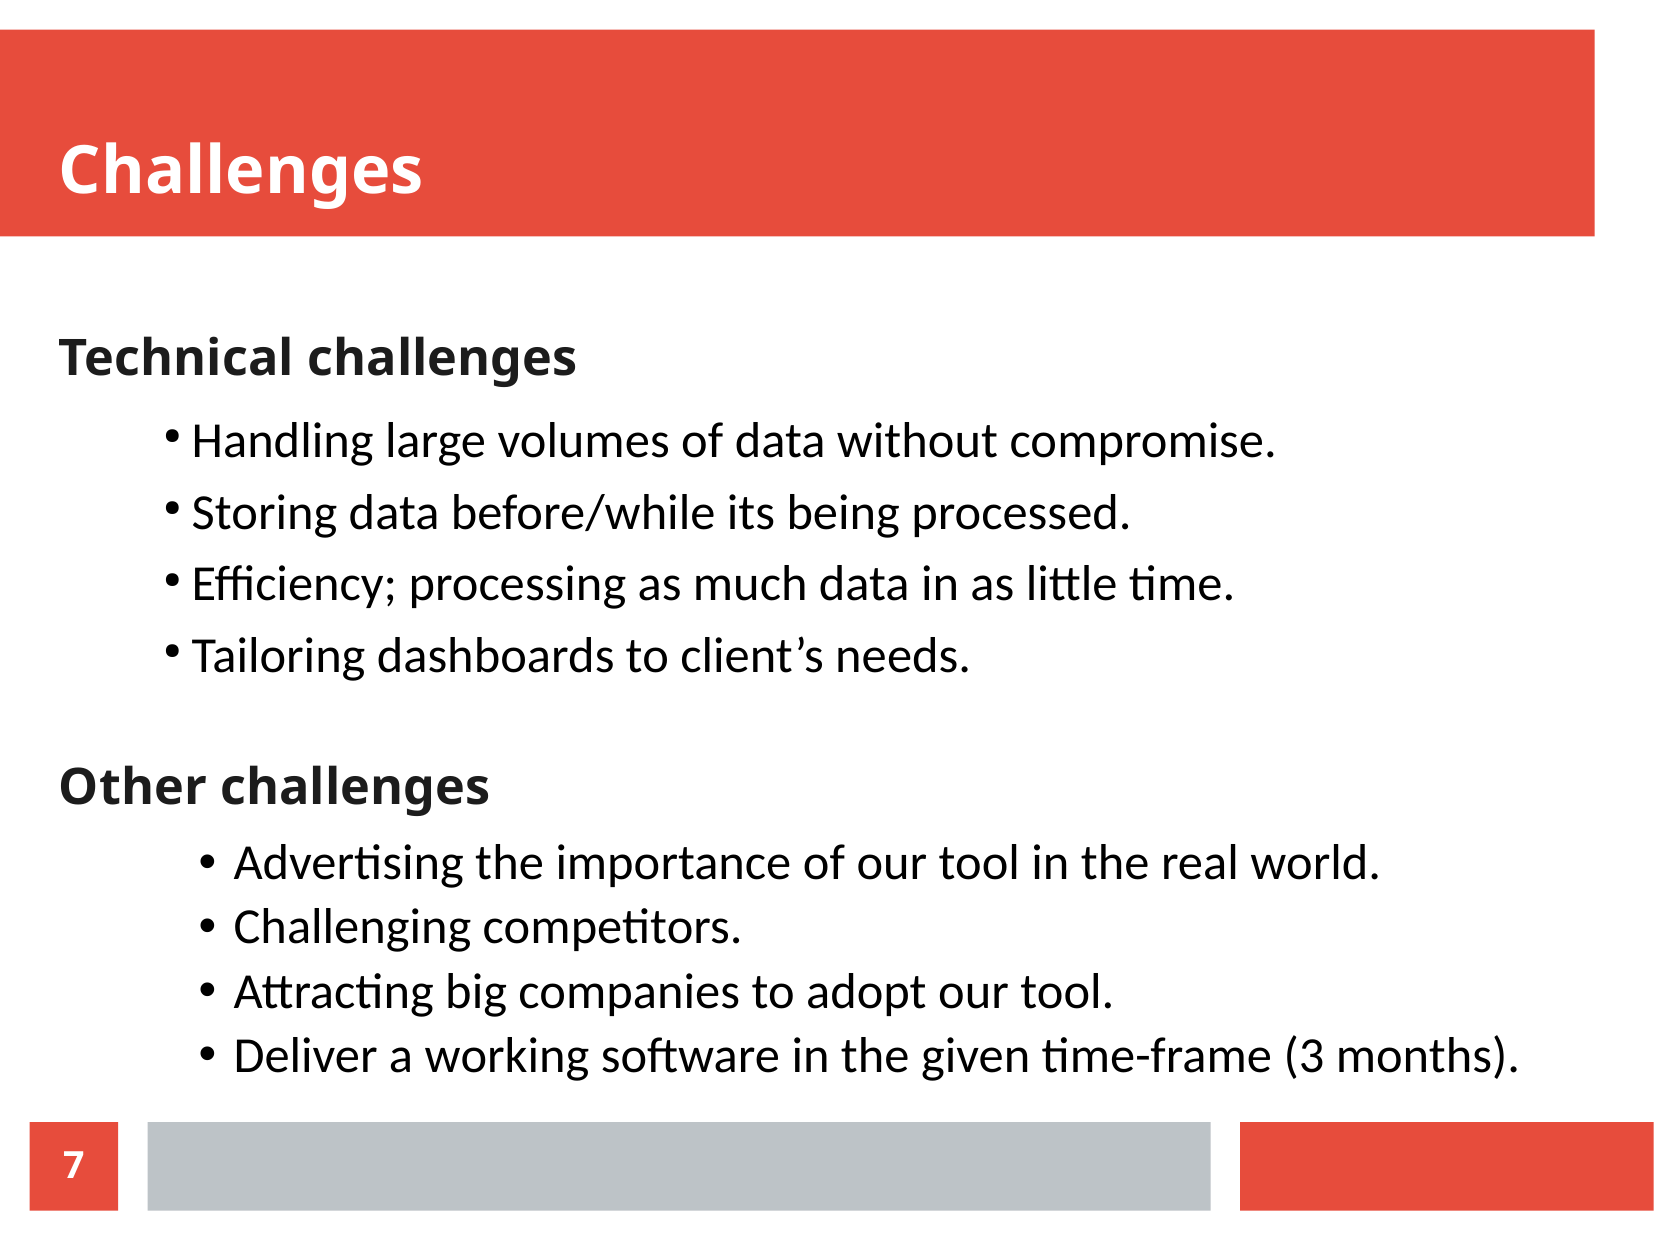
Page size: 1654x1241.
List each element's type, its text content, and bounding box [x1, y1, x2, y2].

list Technical challenges Handling large volumes of data without compromise. Storing data before/while its being processed. Efficiency; processing as much data in as little time. Tailoring dashboards to client’s needs. Other challenges Advertising the importance of our tool in the real world. Challenging competitors. Attracting big companies to adopt our tool. Deliver a working software in the given time-frame (3 months). [59, 324, 1565, 1093]
title Challenges [59, 59, 1595, 207]
text_box <number> [29, 1122, 119, 1211]
